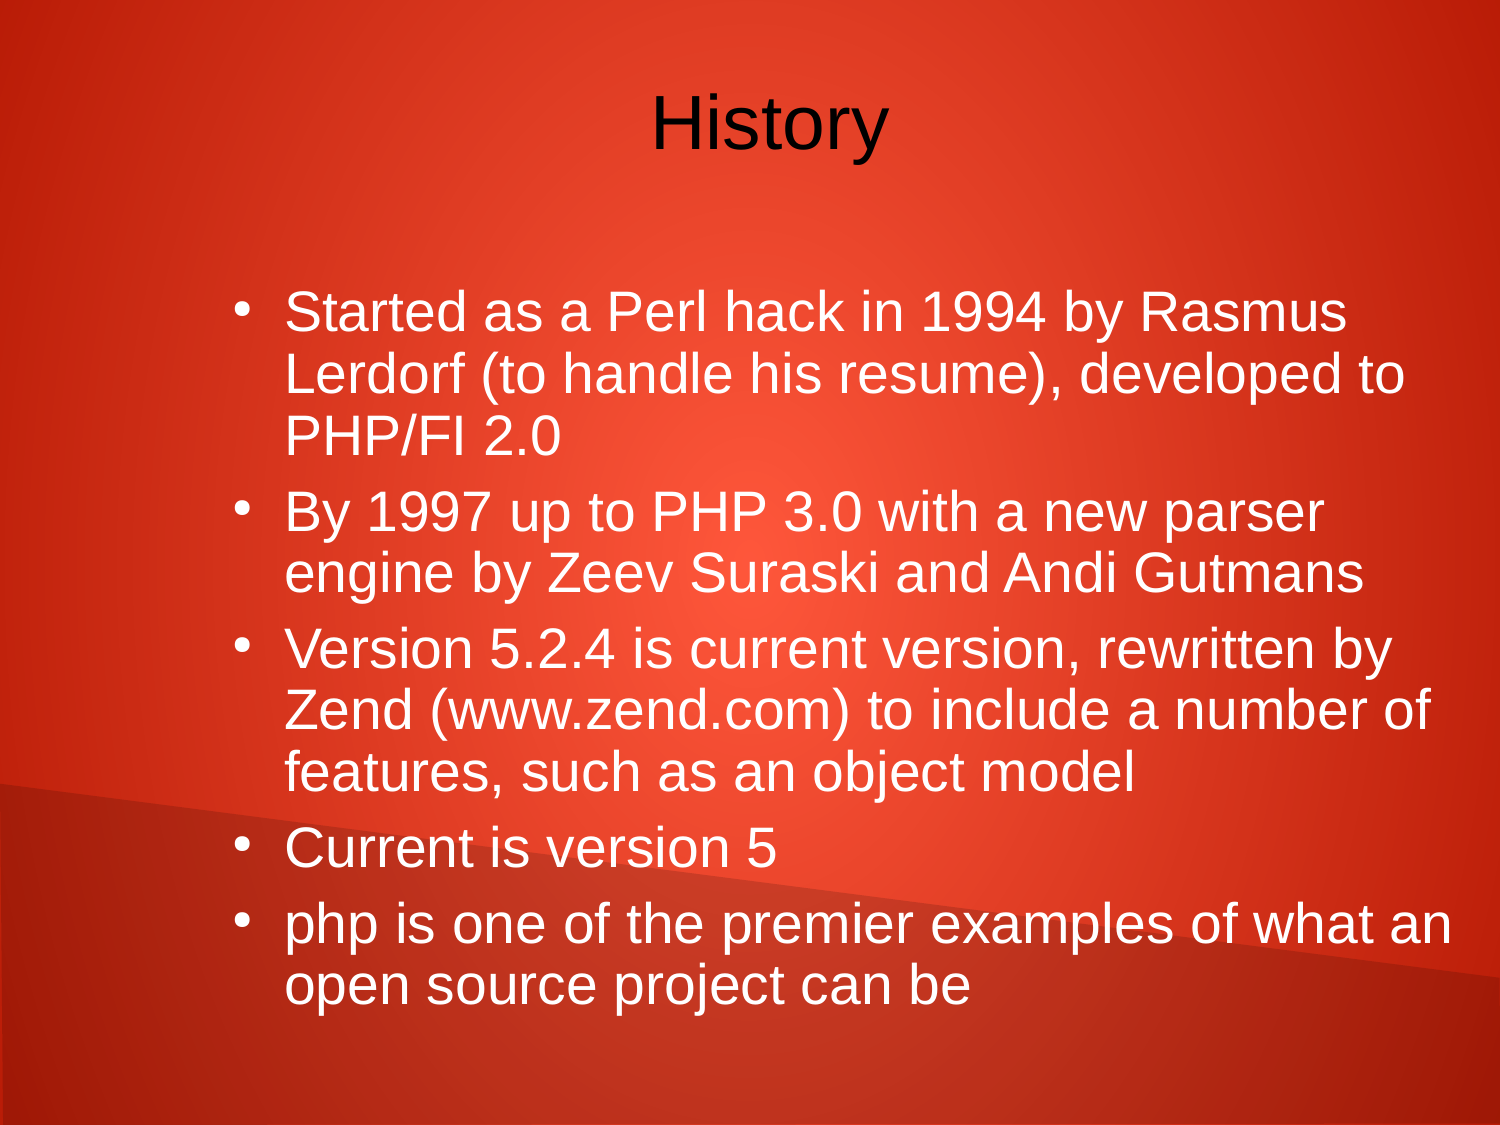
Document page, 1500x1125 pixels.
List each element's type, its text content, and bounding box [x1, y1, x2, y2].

title History [24, 24, 1488, 213]
list Started as a Perl hack in 1994 by Rasmus Lerdorf (to handle his resume), developed to PHP/FI 2.0 By 1997 up to PHP 3.0 with a new parser engine by Zeev Suraski and Andi Gutmans Version 5.2.4 is current version, rewritten by Zend (www.zend.com) to include a number of features, such as an object model Current is version 5 php is one of the premier examples of what an open source project can be [200, 275, 1476, 1026]
